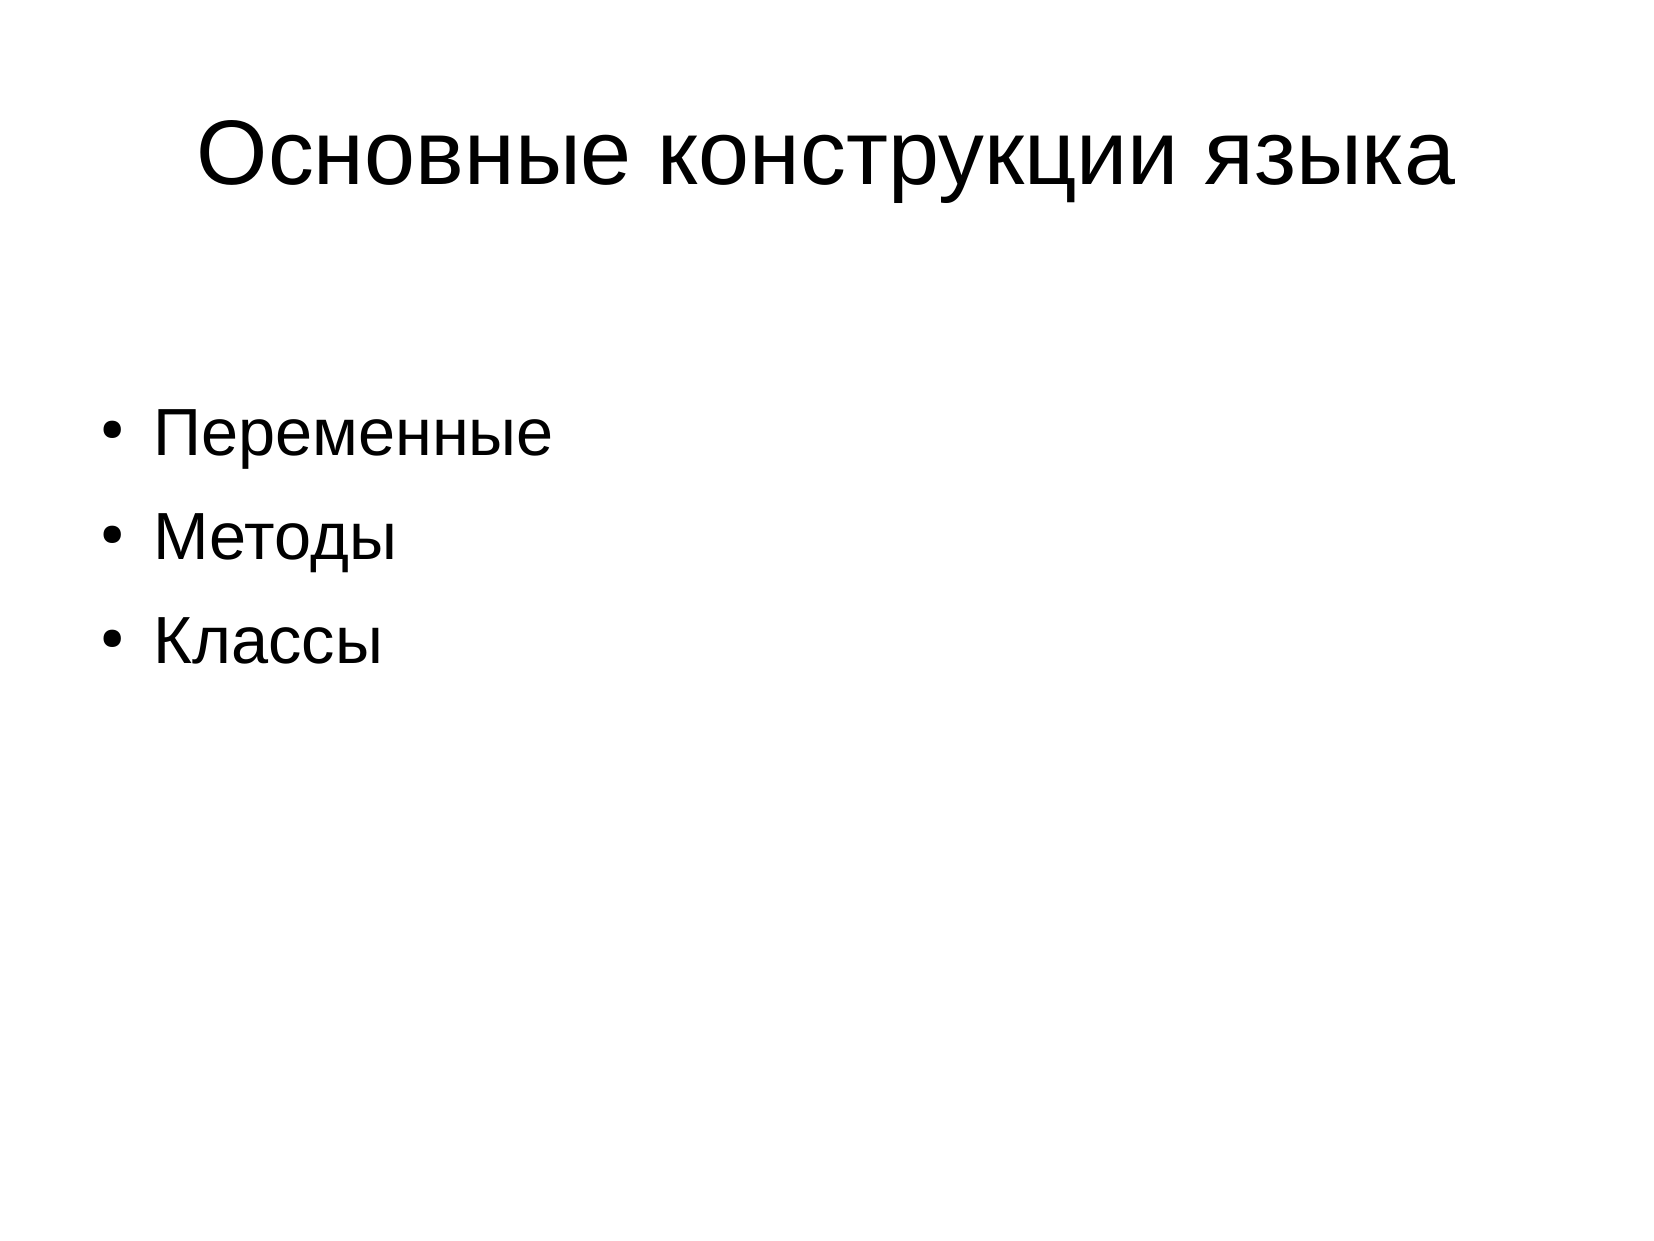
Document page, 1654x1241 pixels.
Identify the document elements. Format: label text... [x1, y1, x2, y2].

list Переменные Методы Классы [82, 290, 1571, 1010]
title Основные конструкции языка [82, 49, 1571, 257]
